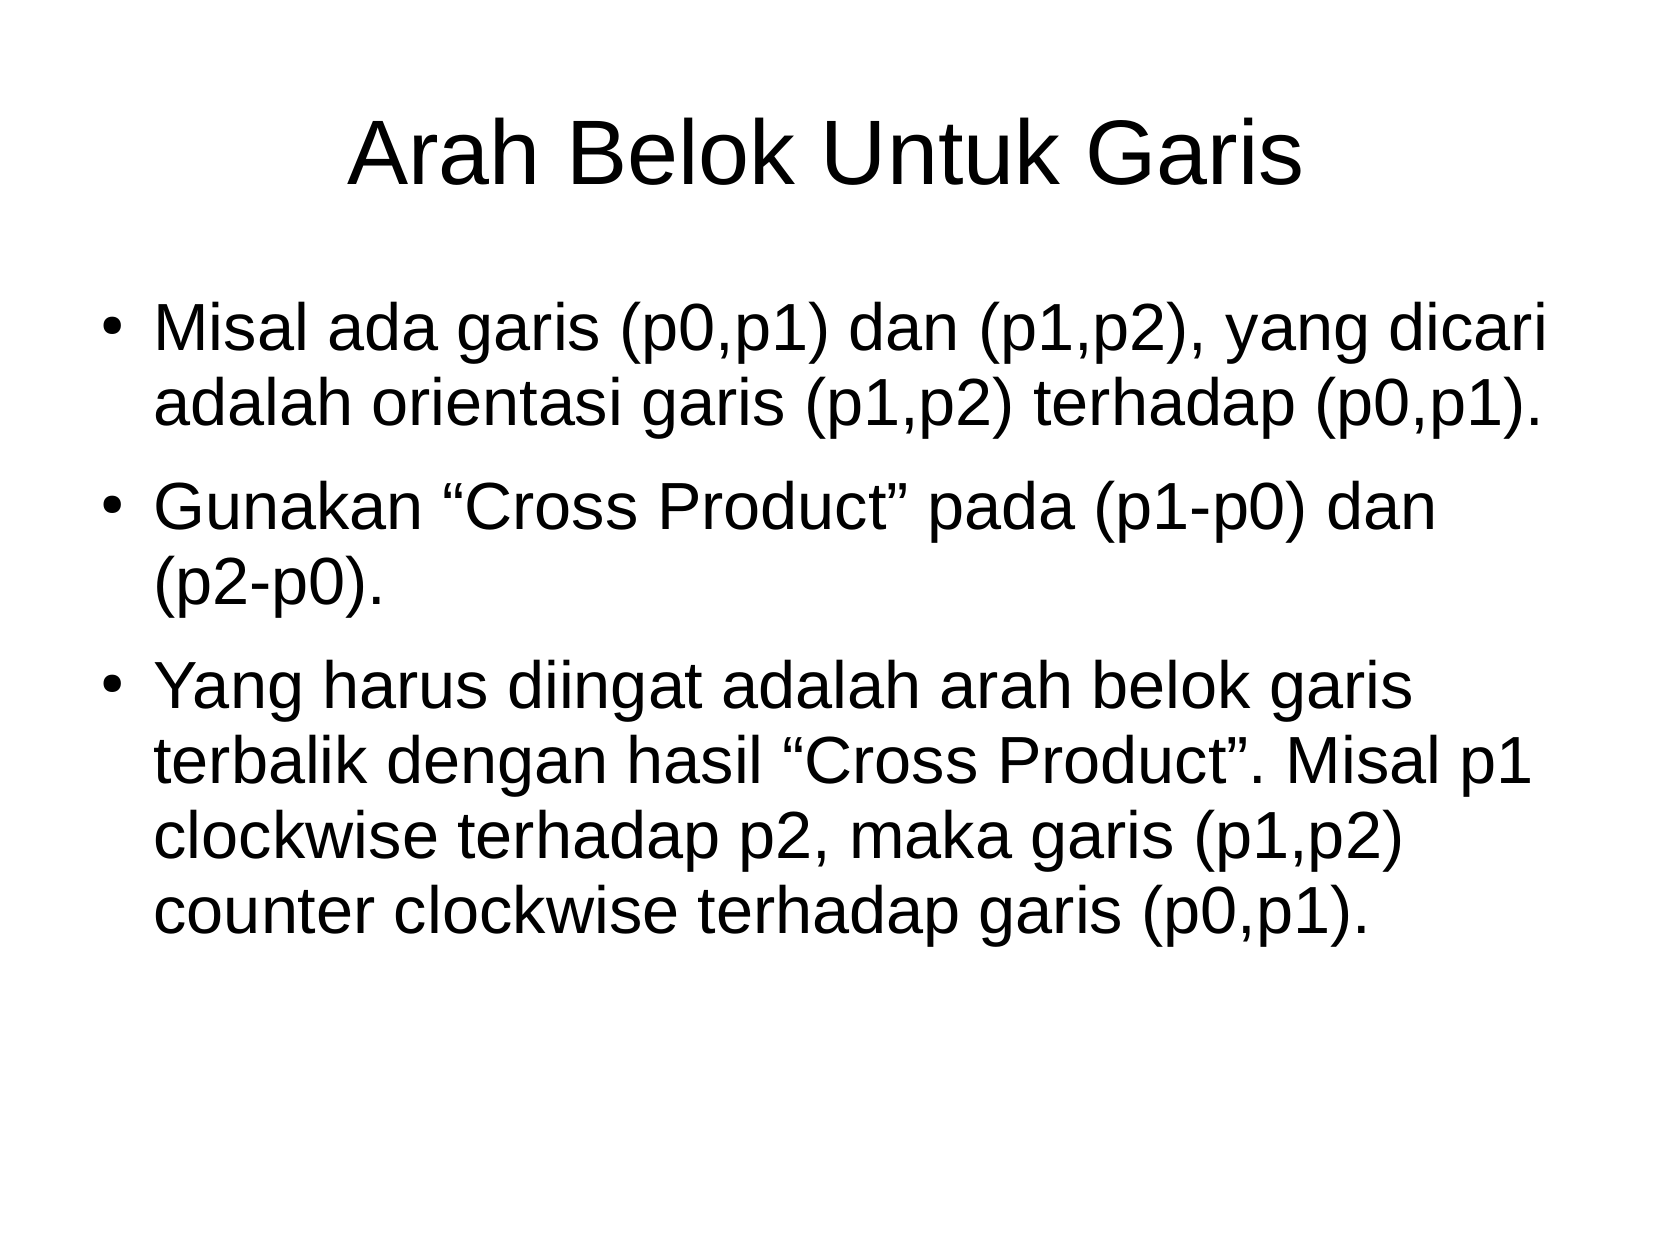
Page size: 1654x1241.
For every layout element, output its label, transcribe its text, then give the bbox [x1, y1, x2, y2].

title Arah Belok Untuk Garis [82, 49, 1571, 257]
list Misal ada garis (p0,p1) dan (p1,p2), yang dicari adalah orientasi garis (p1,p2) terhadap (p0,p1). Gunakan “Cross Product” pada (p1-p0) dan (p2-p0). Yang harus diingat adalah arah belok garis terbalik dengan hasil “Cross Product”. Misal p1 clockwise terhadap p2, maka garis (p1,p2) counter clockwise terhadap garis (p0,p1). [82, 290, 1571, 1010]
